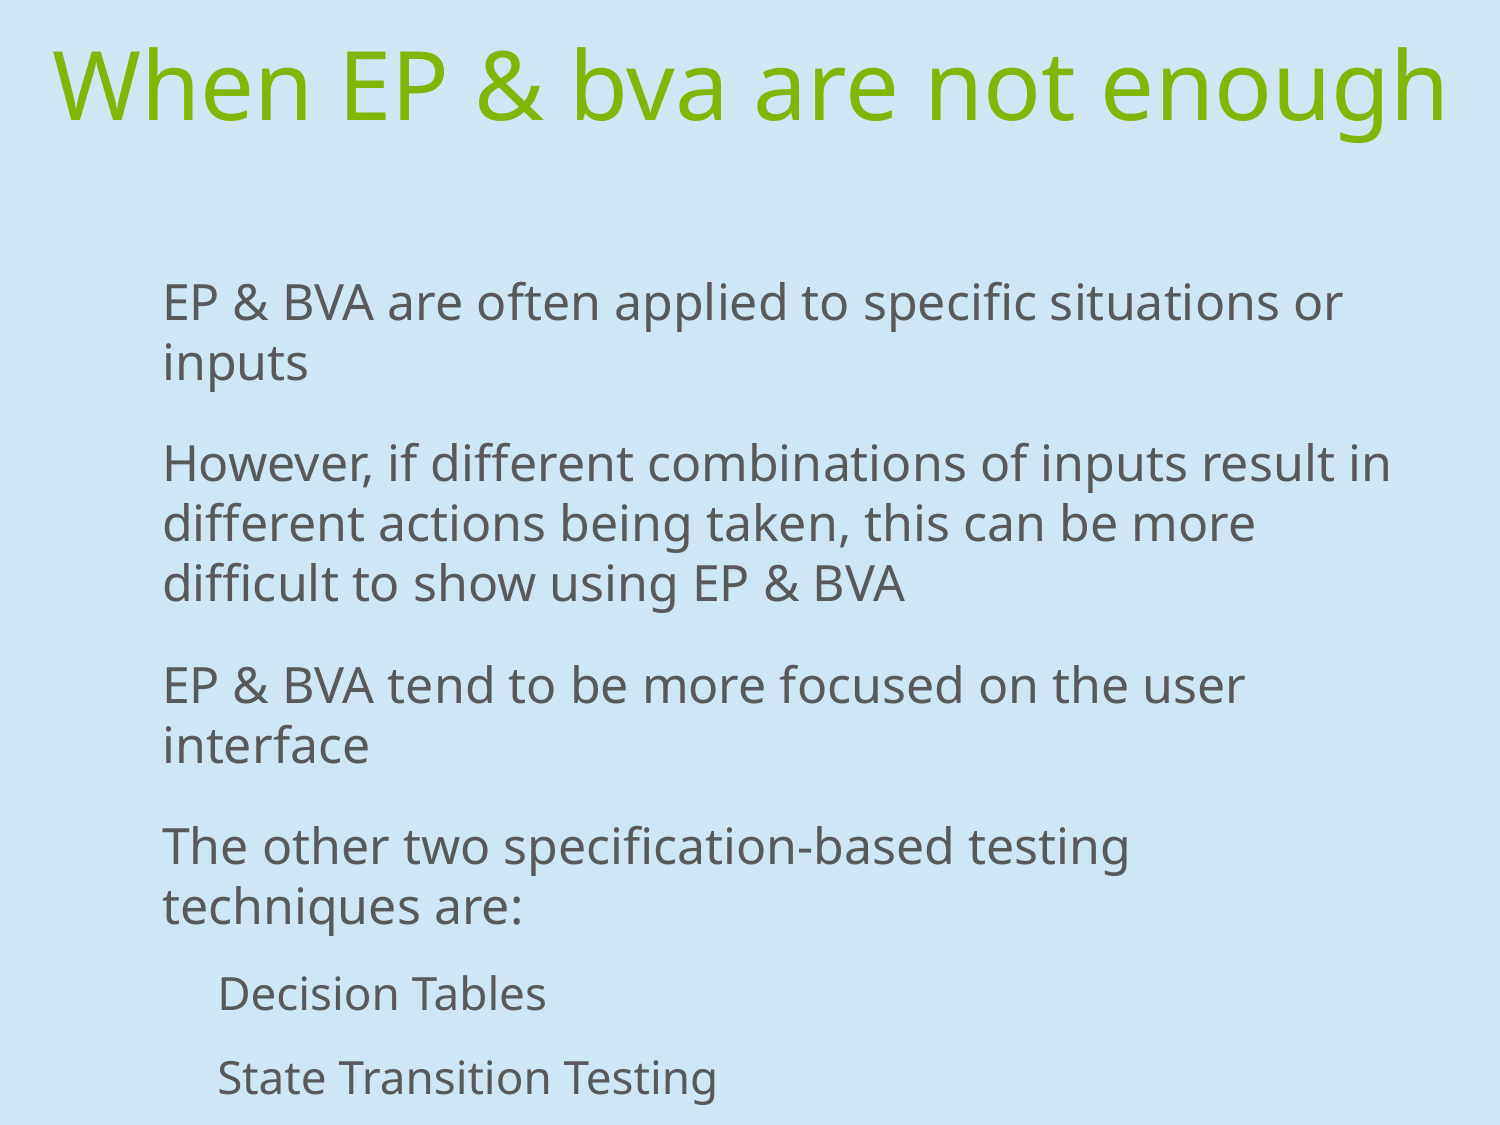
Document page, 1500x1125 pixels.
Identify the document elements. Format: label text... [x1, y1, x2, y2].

title When EP & bva are not enough [18, 17, 1485, 237]
list EP & BVA are often applied to specific situations or inputs However, if different combinations of inputs result in different actions being taken, this can be more difficult to show using EP & BVA EP & BVA tend to be more focused on the user interface The other two specification-based testing techniques are: Decision Tables State Transition Testing [90, 262, 1410, 975]
